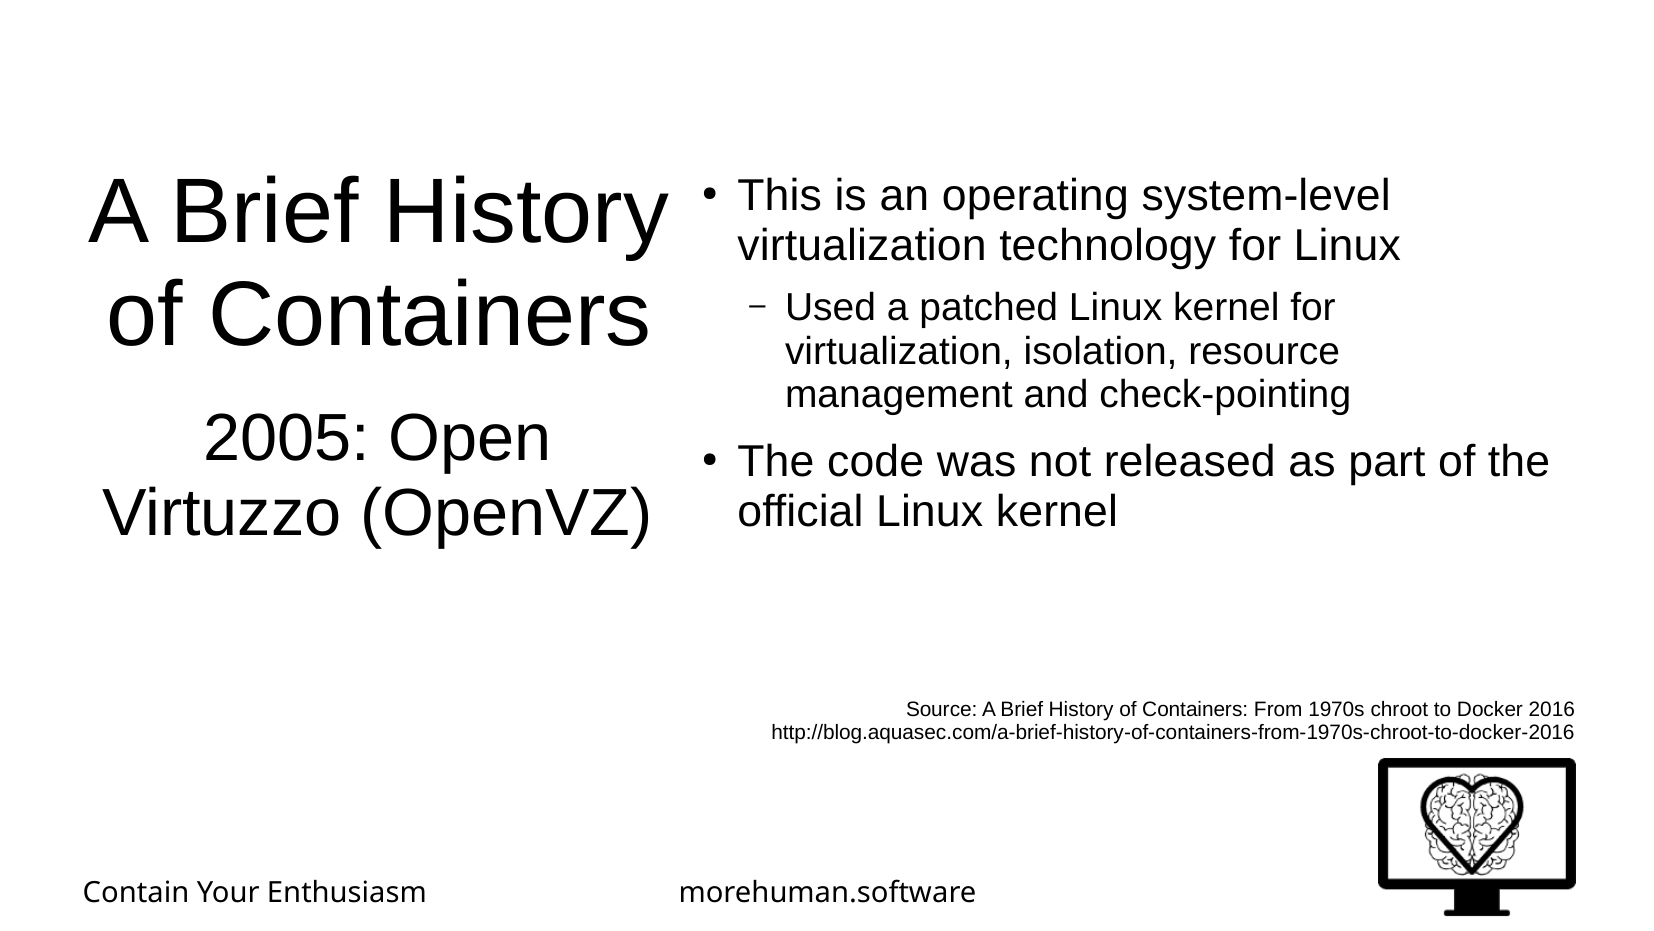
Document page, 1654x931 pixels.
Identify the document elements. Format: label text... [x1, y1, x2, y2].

text_box Source: A Brief History of Containers: From 1970s chroot to Docker 2016 http://blog.aquasec.com/a-brief-history-of-containers-from-1970s-chroot-to-docker-2016 [734, 689, 1590, 775]
list This is an operating system-level virtualization technology for Linux Used a patched Linux kernel for virtualization, isolation, resource management and check-pointing The code was not released as part of the official Linux kernel [690, 169, 1572, 545]
text_box 2005: Open Virtuzzo (OpenVZ) [81, 400, 674, 705]
title A Brief History of Containers [83, 154, 676, 371]
picture [1378, 775, 1576, 925]
